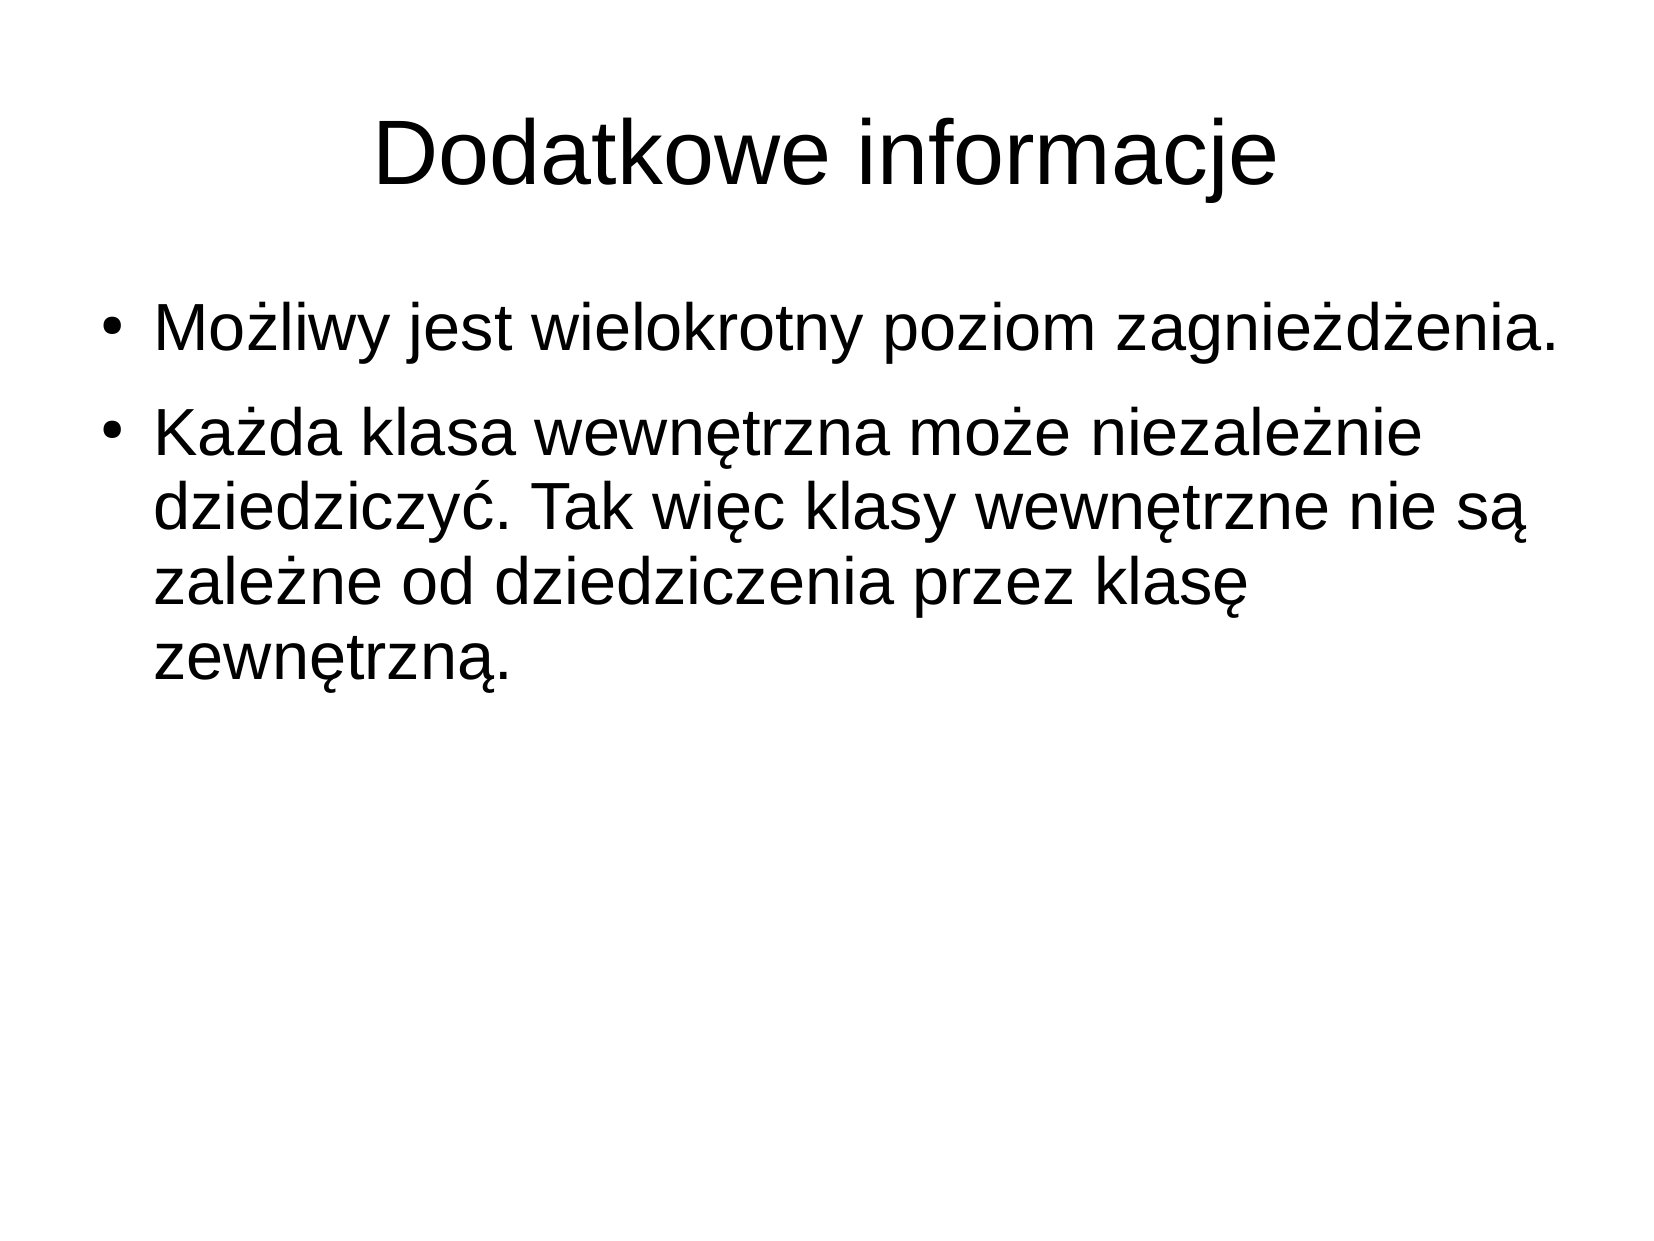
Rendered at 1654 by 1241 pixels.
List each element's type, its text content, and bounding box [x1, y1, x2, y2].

title Dodatkowe informacje [82, 49, 1571, 257]
list Możliwy jest wielokrotny poziom zagnieżdżenia. Każda klasa wewnętrzna może niezależnie dziedziczyć. Tak więc klasy wewnętrzne nie są zależne od dziedziczenia przez klasę zewnętrzną. [82, 290, 1571, 1010]
